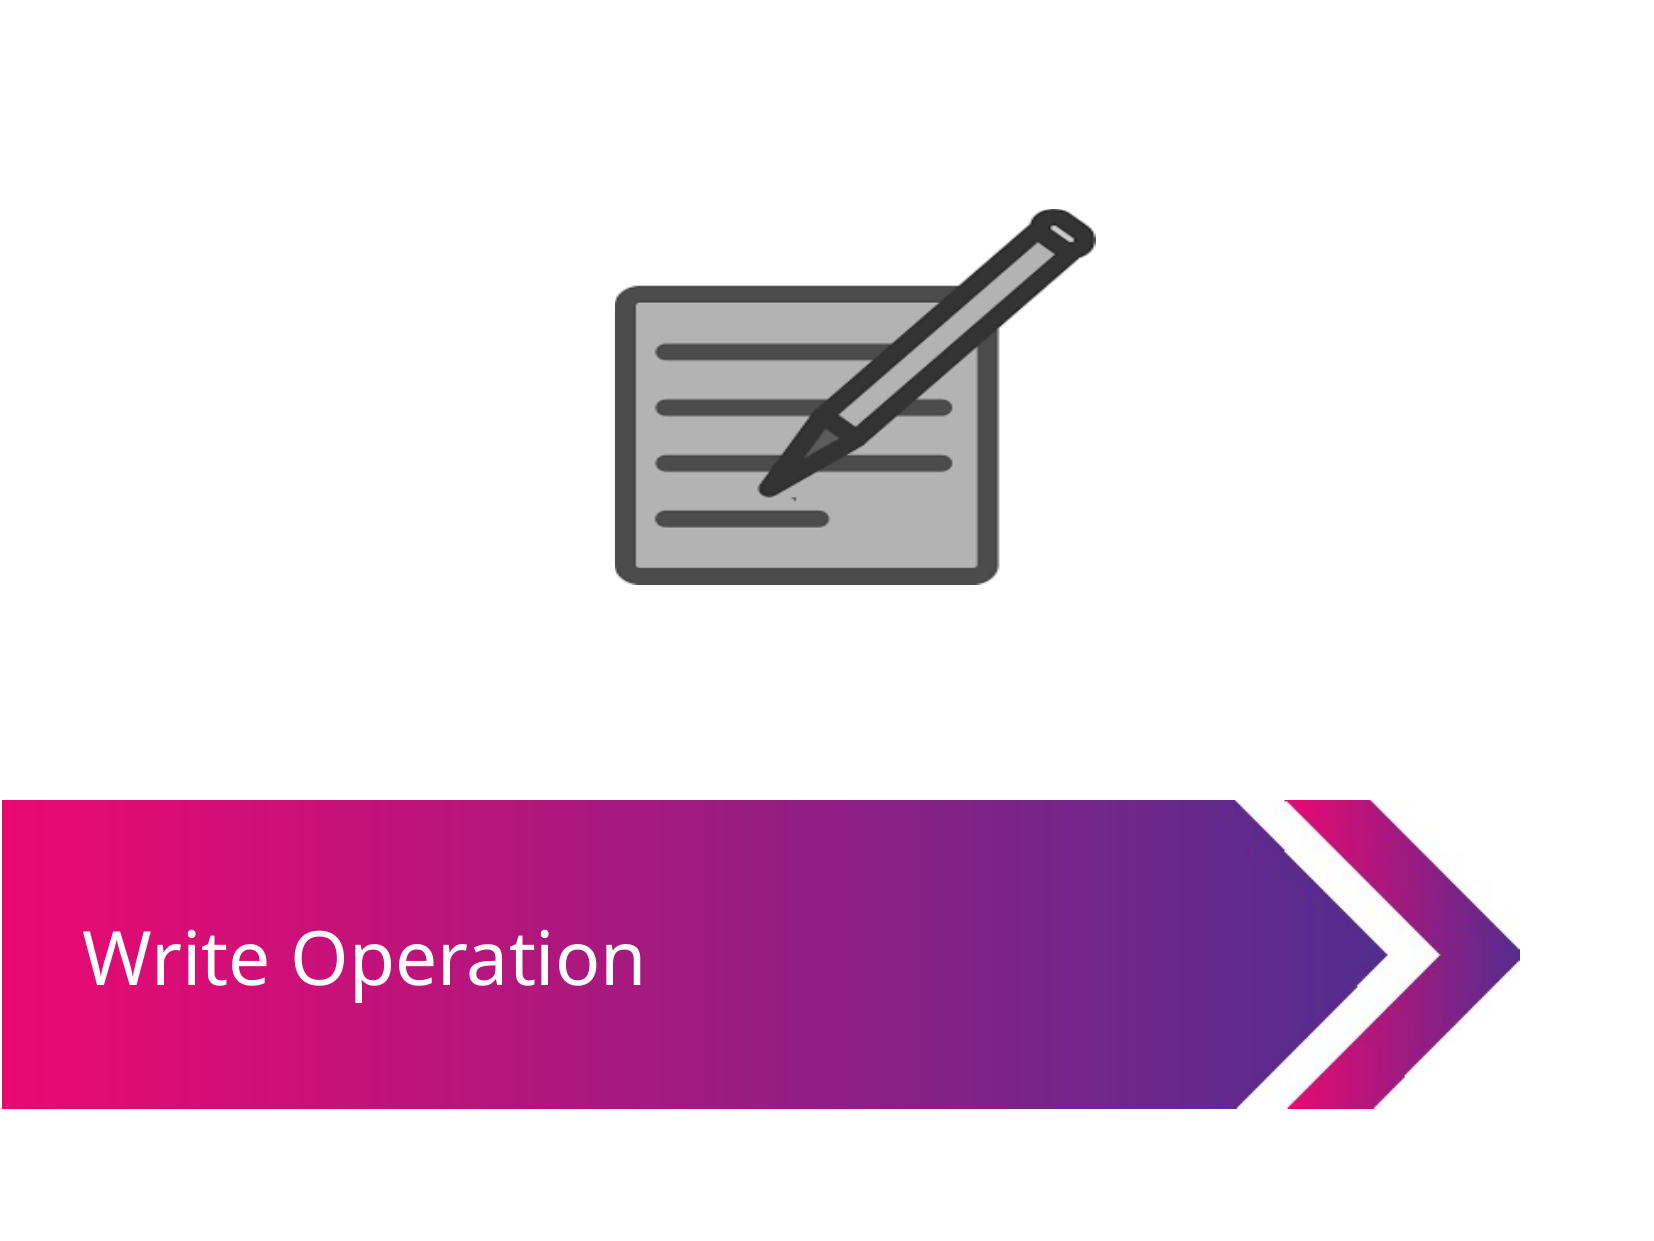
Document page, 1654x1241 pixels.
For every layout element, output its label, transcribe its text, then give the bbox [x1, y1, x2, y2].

picture [2, 800, 1520, 1109]
title Write Operation [82, 852, 1396, 1060]
picture [615, 209, 1096, 586]
